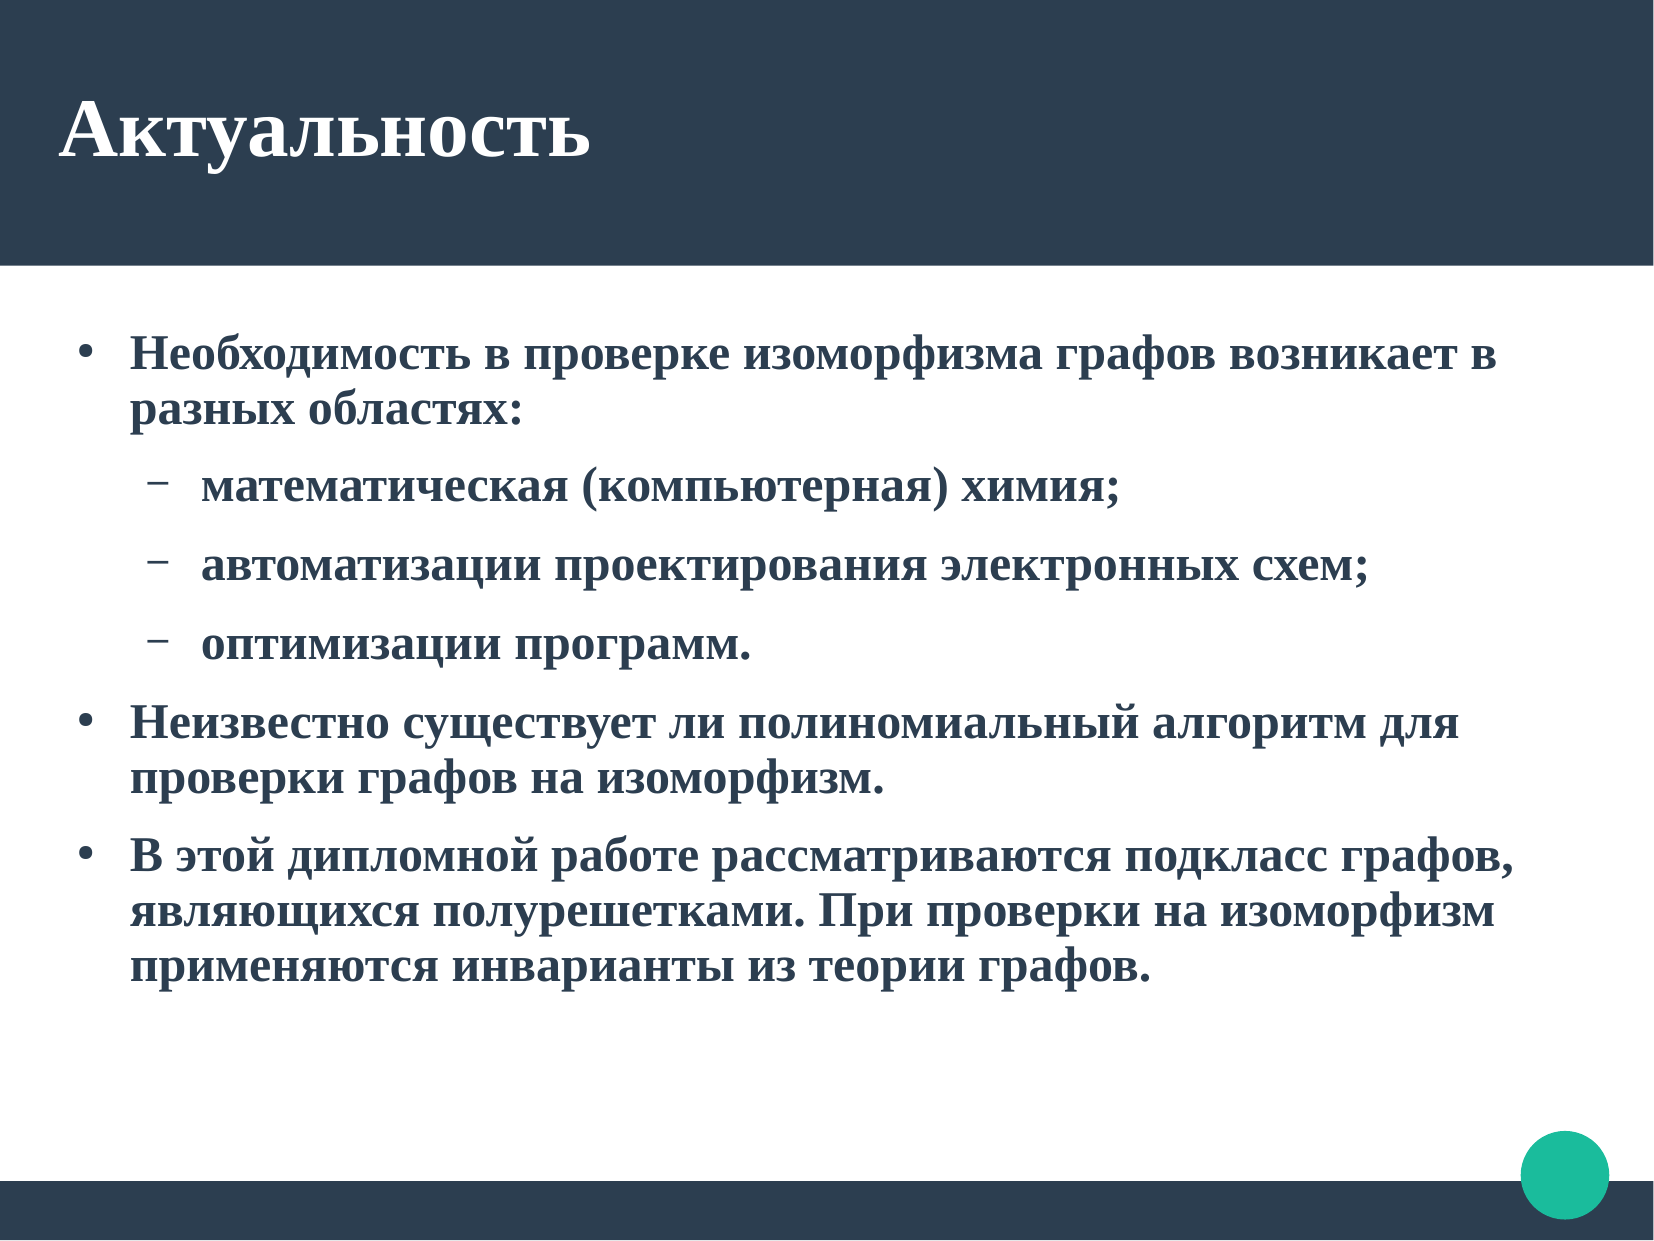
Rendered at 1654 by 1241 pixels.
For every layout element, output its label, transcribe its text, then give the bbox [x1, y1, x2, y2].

title Актуальность [59, 49, 1595, 207]
list Необходимость в проверке изоморфизма графов возникает в разных областях: математическая (компьютерная) химия; автоматизации проектирования электронных схем; оптимизации программ. Неизвестно существует ли полиномиальный алгоритм для проверки графов на изоморфизм. В этой дипломной работе рассматриваются подкласс графов, являющихся полурешетками. При проверки на изоморфизм применяются инварианты из теории графов. [59, 324, 1595, 1152]
